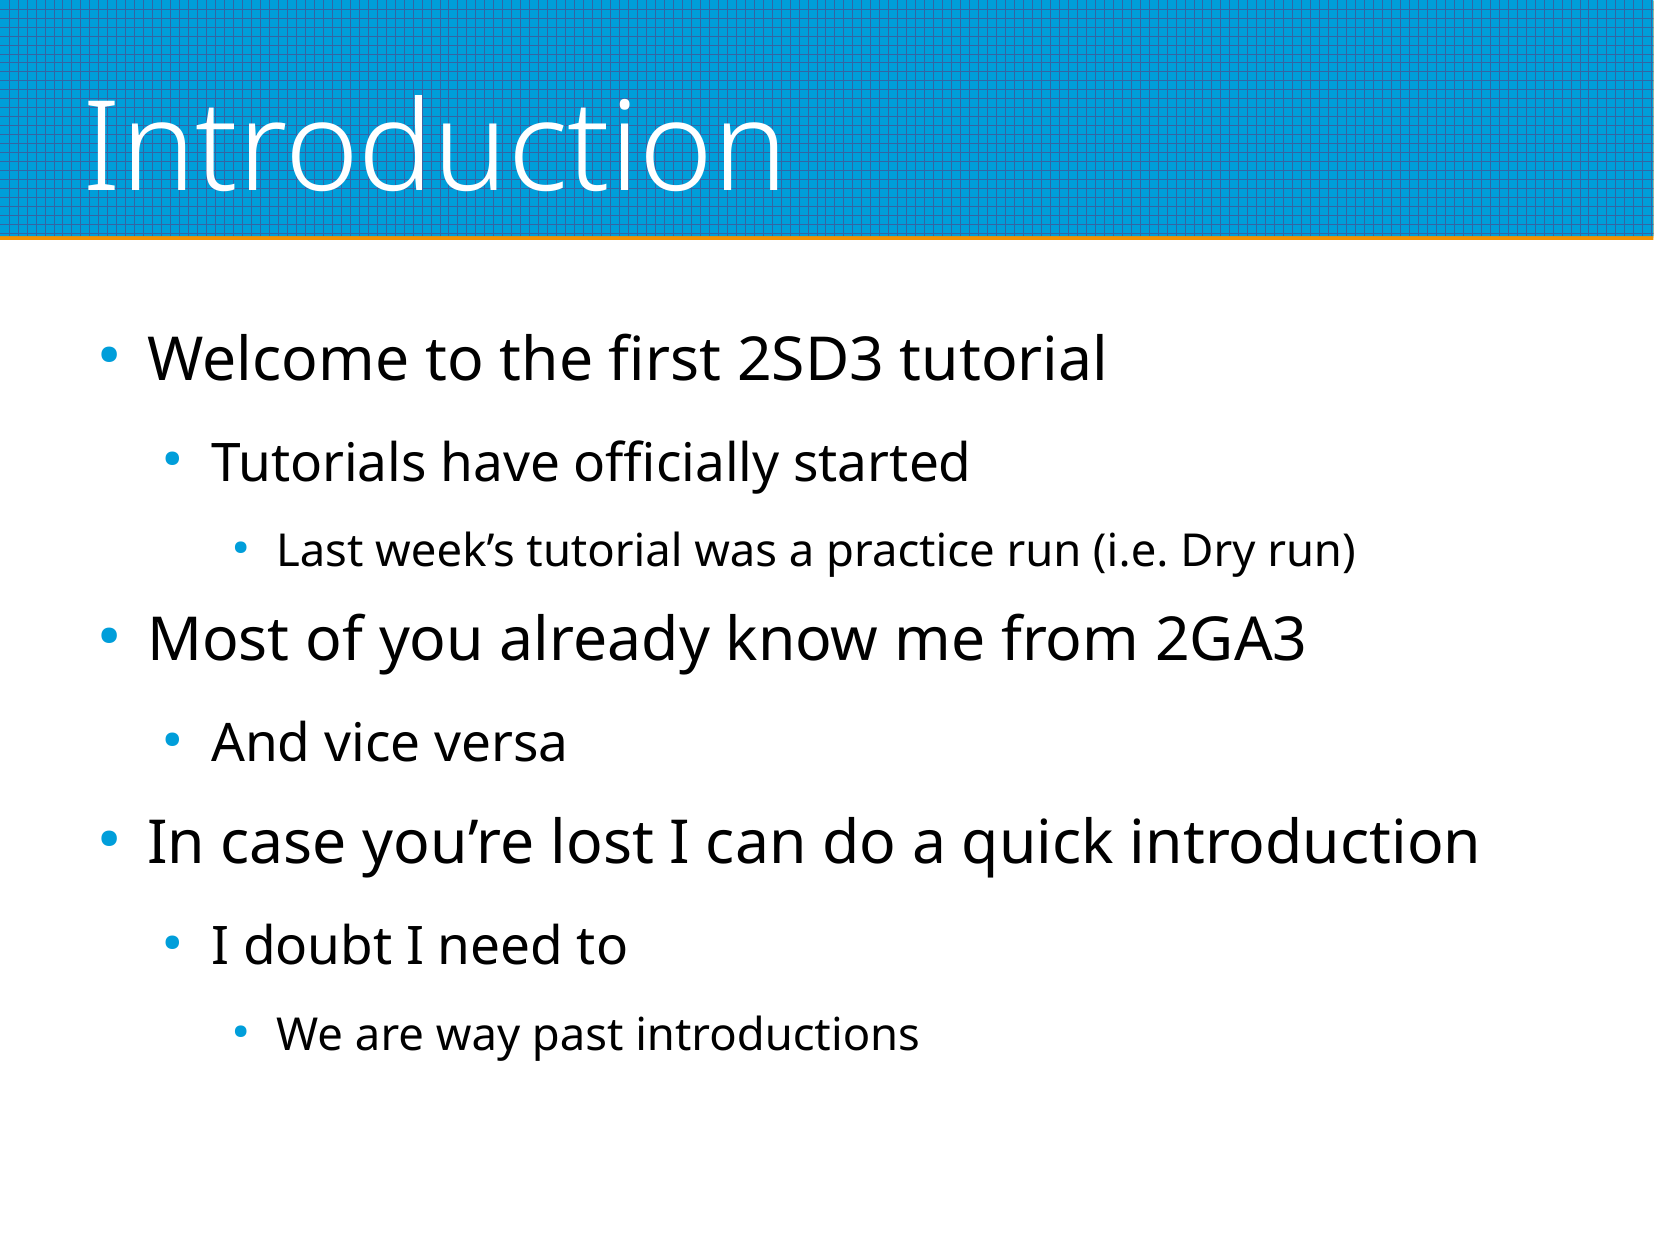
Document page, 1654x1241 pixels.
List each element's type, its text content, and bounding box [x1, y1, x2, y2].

list Welcome to the first 2SD3 tutorial Tutorials have officially started Last week’s tutorial was a practice run (i.e. Dry run) Most of you already know me from 2GA3 And vice versa In case you’re lost I can do a quick introduction I doubt I need to We are way past introductions [82, 314, 1563, 1081]
title Introduction [82, 19, 1571, 227]
